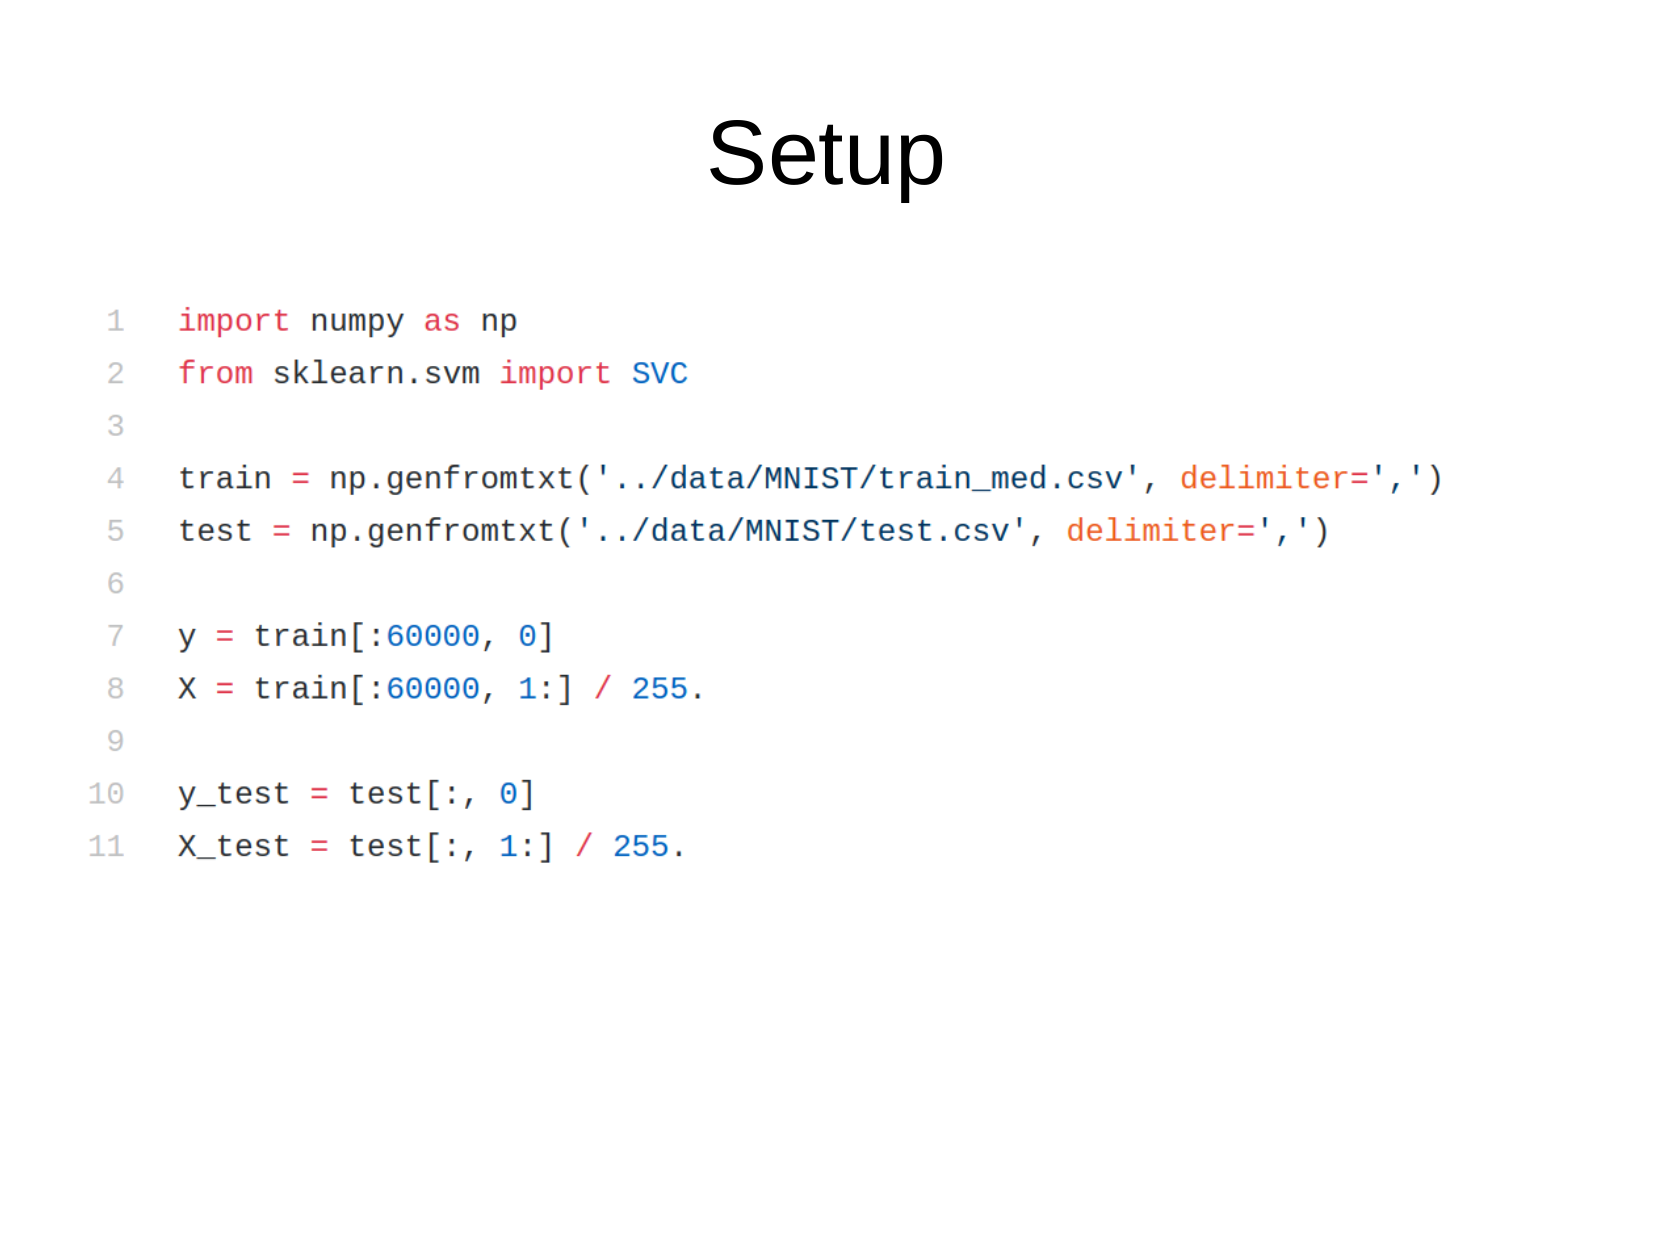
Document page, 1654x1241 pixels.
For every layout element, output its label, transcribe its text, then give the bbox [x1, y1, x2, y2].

picture [82, 298, 1546, 872]
title Setup [82, 49, 1571, 257]
